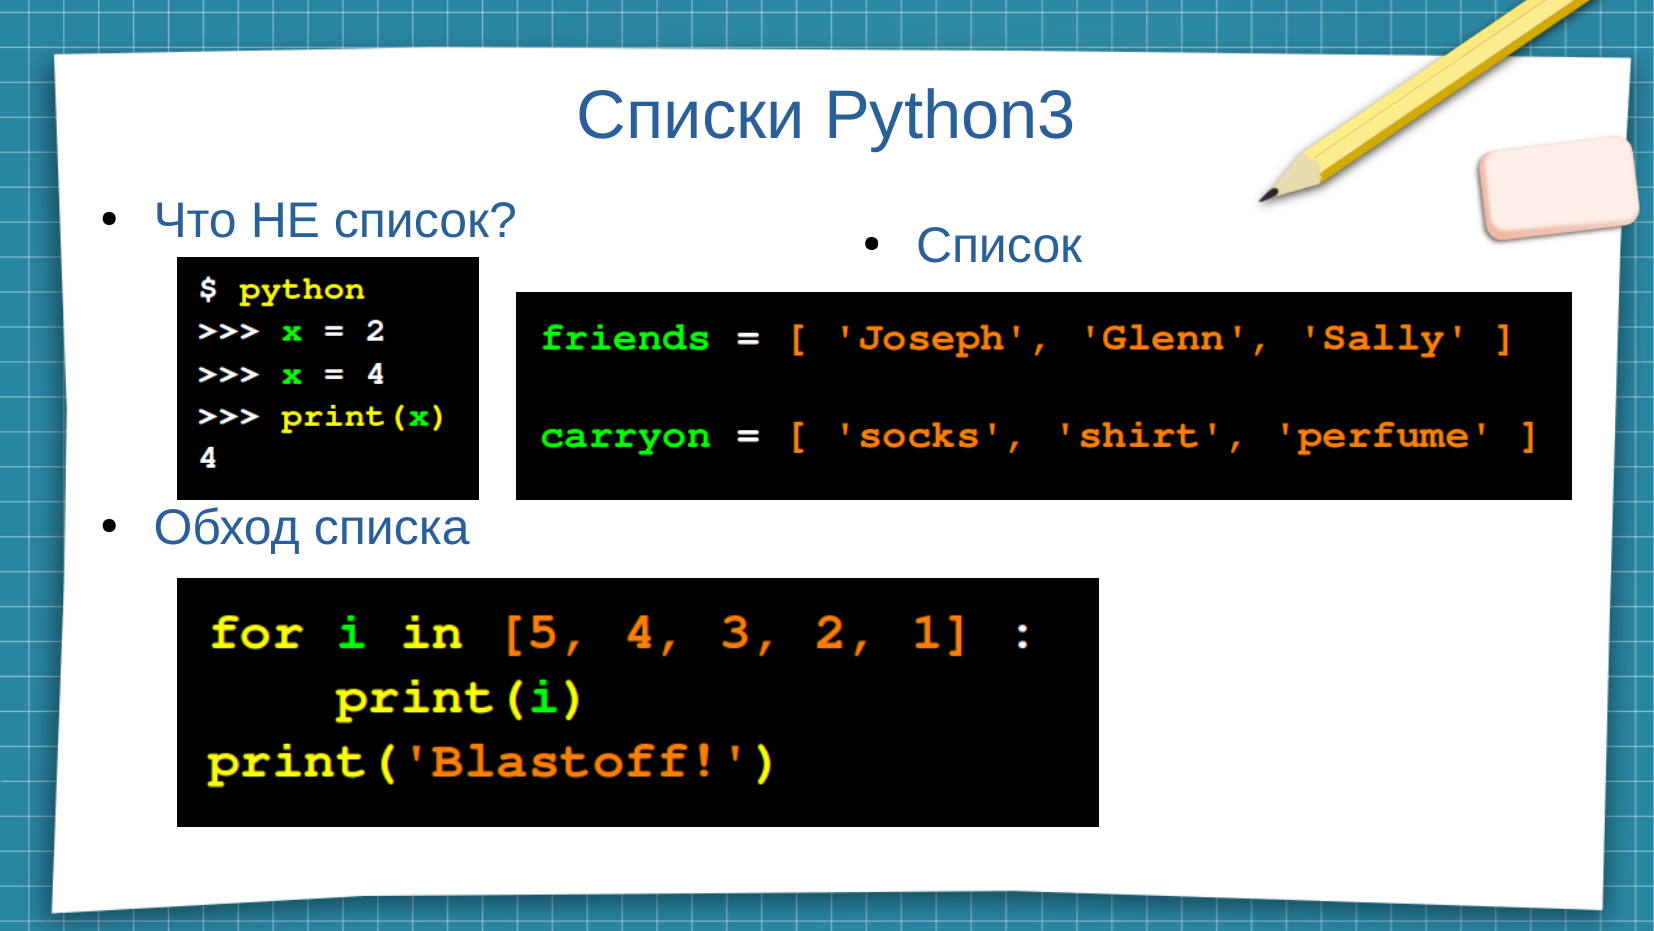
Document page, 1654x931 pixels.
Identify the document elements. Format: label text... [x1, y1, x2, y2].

picture [0, 0, 1654, 931]
list Список [845, 217, 1572, 292]
title Списки Python3 [82, 37, 1571, 193]
list Обход списка [82, 499, 1571, 757]
list Что НЕ список? [82, 192, 809, 450]
